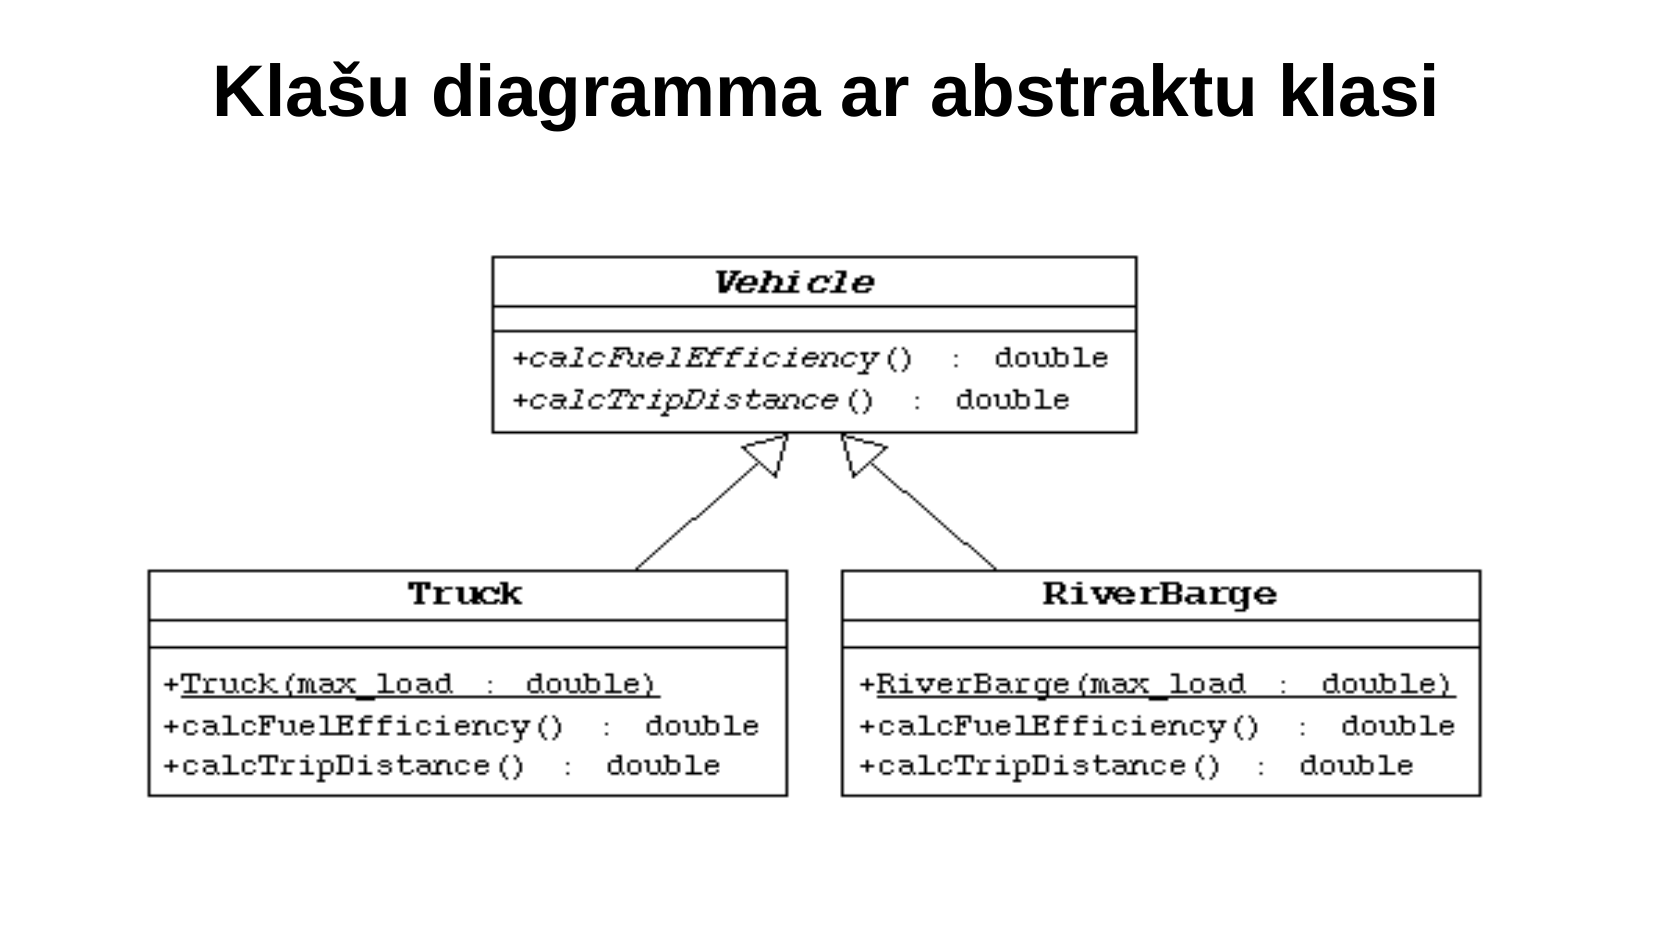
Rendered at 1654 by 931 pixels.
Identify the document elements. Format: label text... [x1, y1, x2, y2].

title Klašu diagramma ar abstraktu klasi [82, 9, 1571, 174]
picture [82, 217, 1524, 815]
